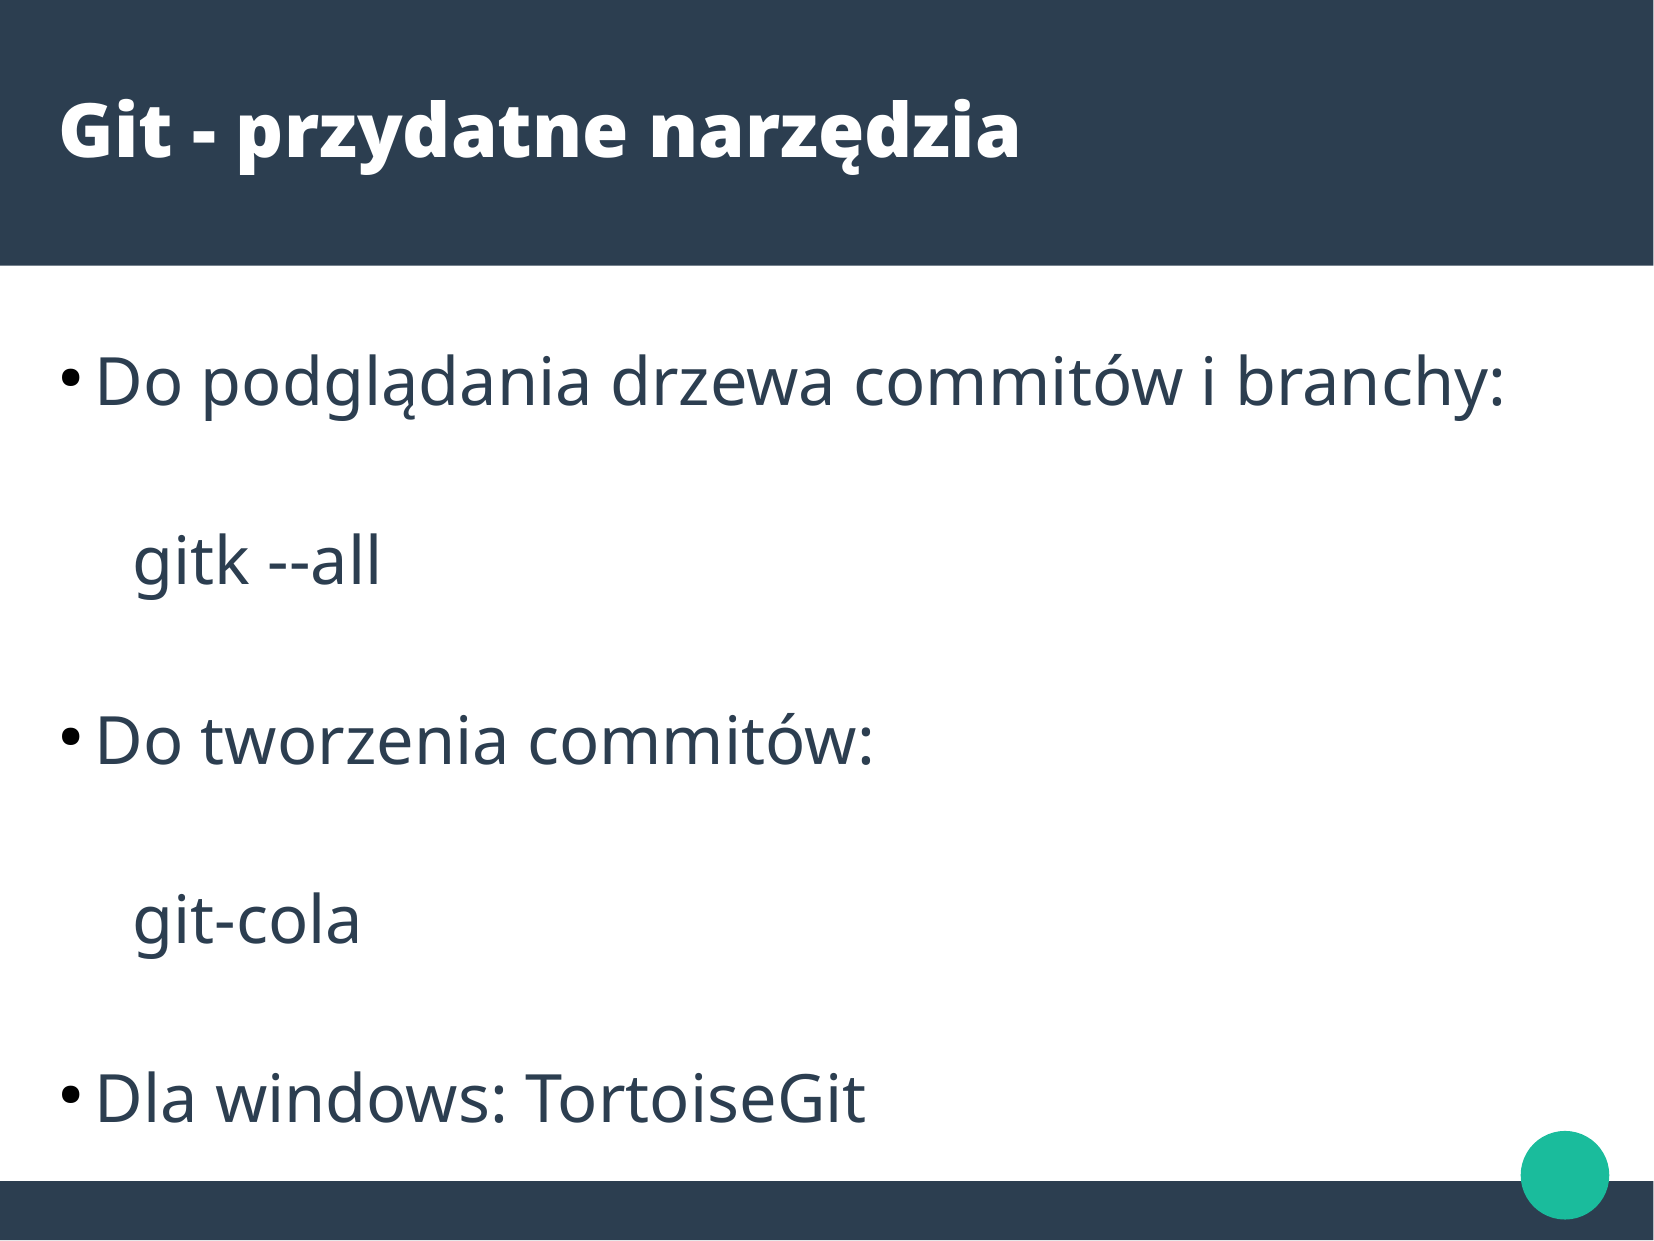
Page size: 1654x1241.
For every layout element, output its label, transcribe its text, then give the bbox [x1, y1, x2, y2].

title Git - przydatne narzędzia [59, 24, 1595, 232]
subtitle Do podglądania drzewa commitów i branchy: gitk --all Do tworzenia commitów: git-cola Dla windows: TortoiseGit [59, 324, 1595, 1152]
